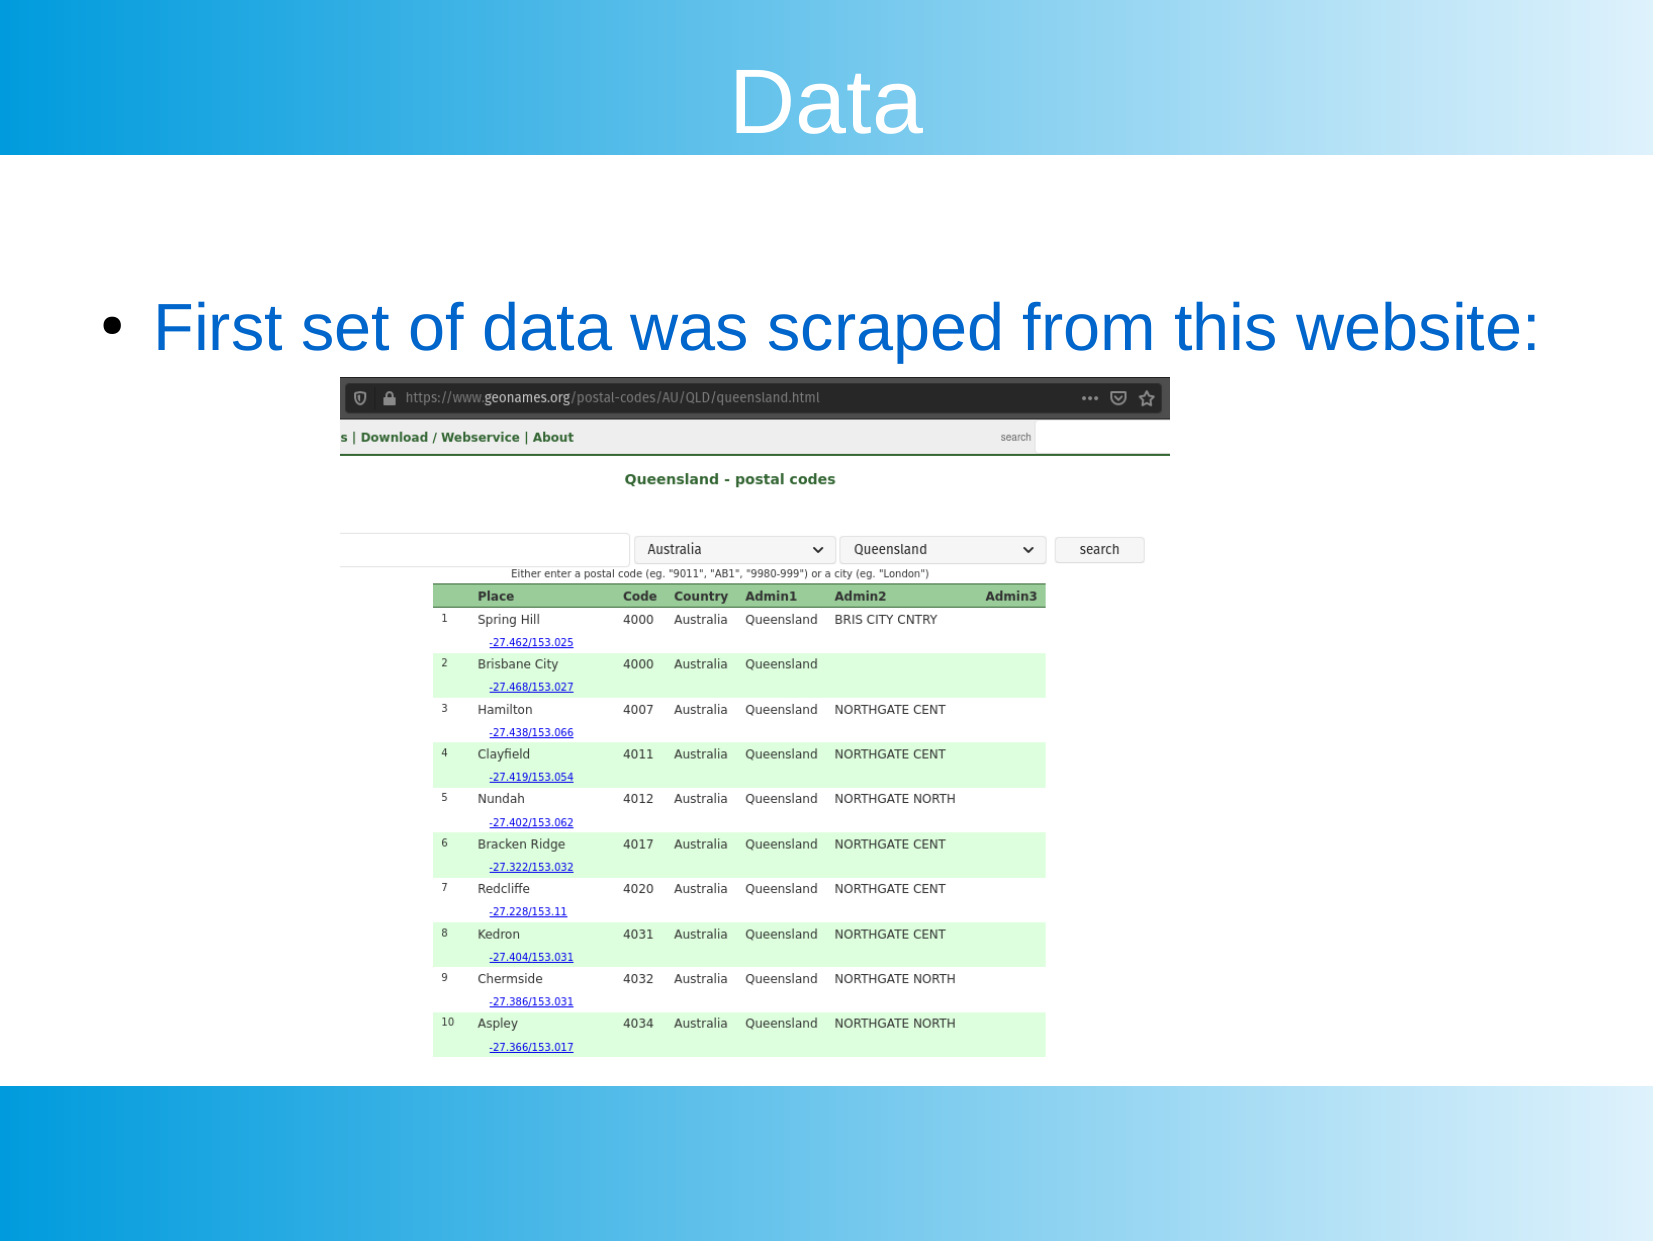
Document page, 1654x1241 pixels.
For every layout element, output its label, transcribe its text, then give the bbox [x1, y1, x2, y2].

list First set of data was scraped from this website: [82, 290, 1571, 1010]
picture [340, 377, 1170, 1057]
title Data [82, 49, 1571, 155]
